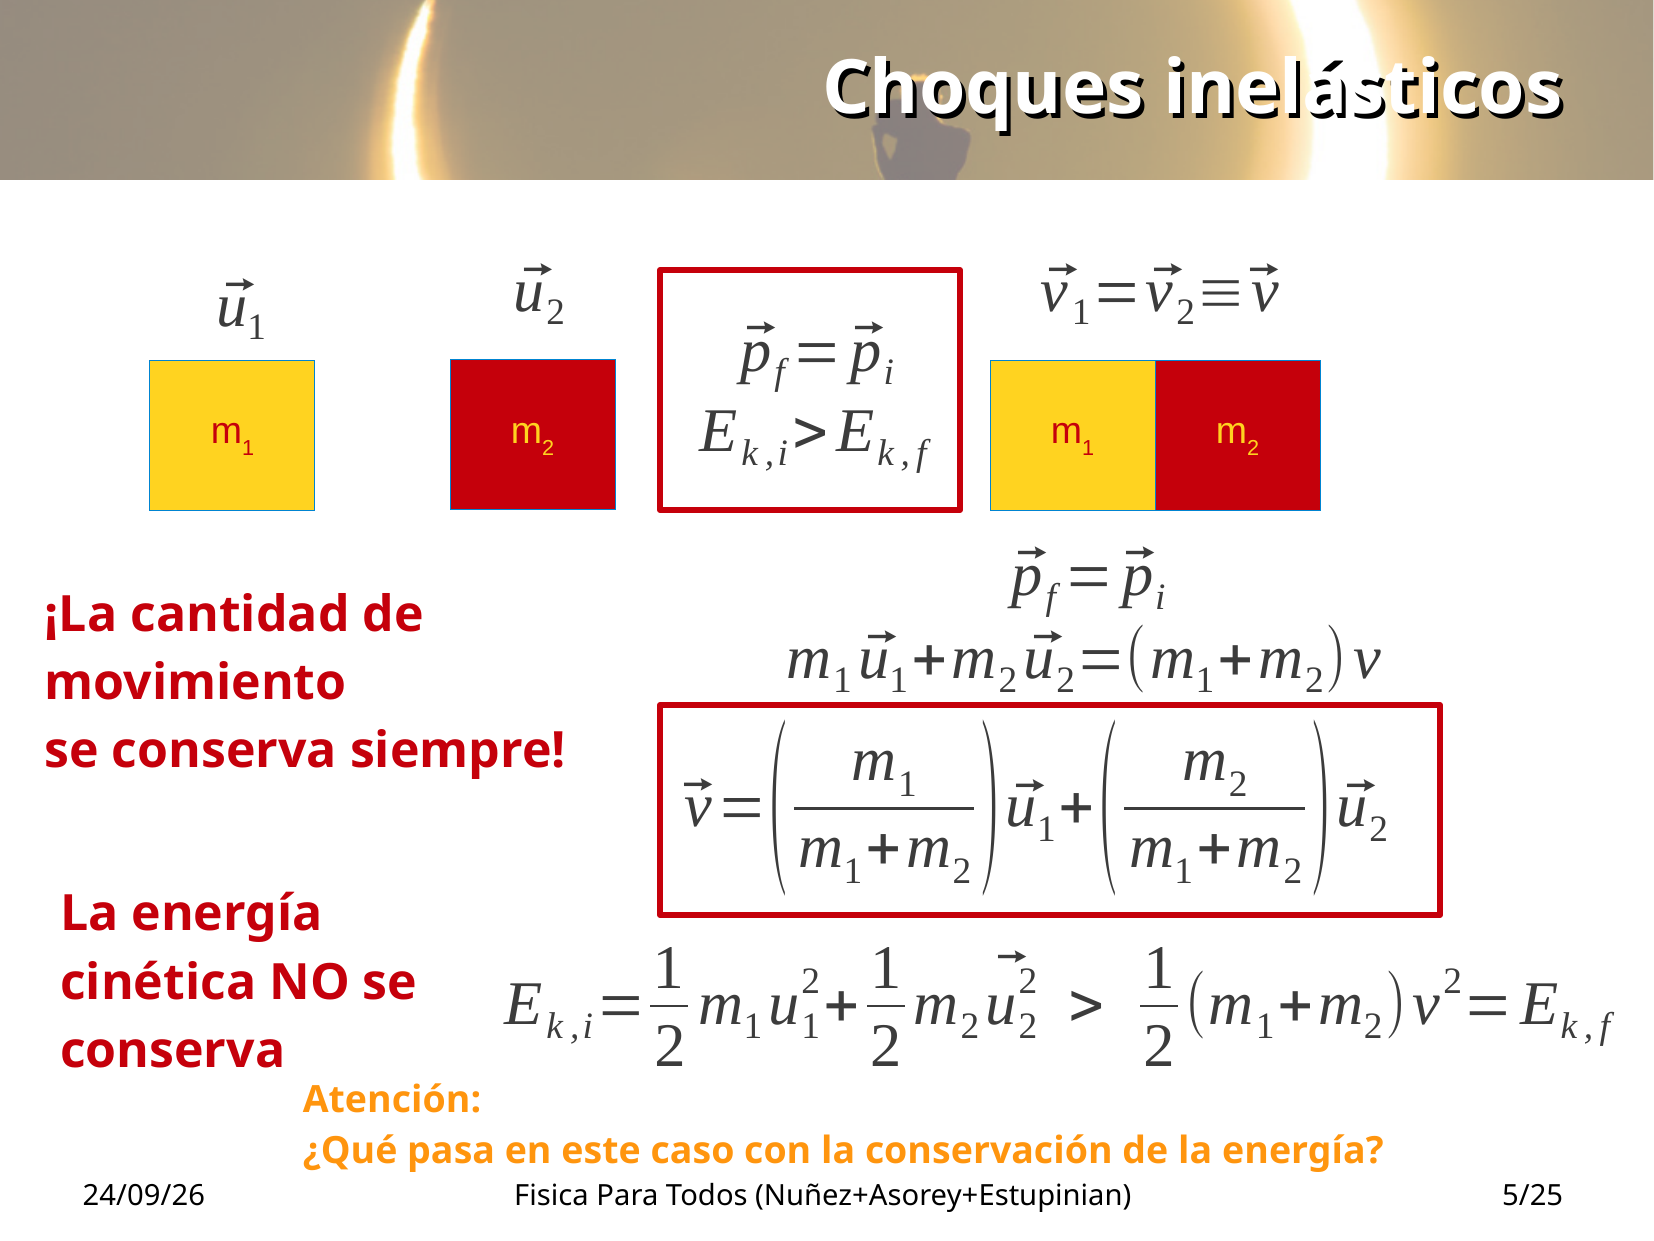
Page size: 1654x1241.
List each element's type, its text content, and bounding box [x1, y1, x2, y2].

text_box m1 [149, 360, 315, 511]
title Choques inelásticos [75, 19, 1564, 151]
chart [495, 933, 1622, 1081]
chart [507, 255, 571, 334]
text_box m2 [450, 359, 616, 510]
text_box La energía cinética NO se conserva [45, 870, 541, 1005]
chart [690, 315, 939, 475]
chart [210, 270, 273, 349]
picture [0, 0, 1654, 180]
text_box m1 [990, 360, 1155, 511]
chart [675, 716, 1394, 901]
chart [1032, 255, 1289, 334]
text_box ¡La cantidad de movimiento se conserva siempre! [30, 570, 736, 706]
text_box m2 [1155, 360, 1321, 511]
text_box Atención: ¿Qué pasa en este caso con la conservación de la energía? [288, 1065, 1459, 1171]
chart [780, 540, 1390, 701]
